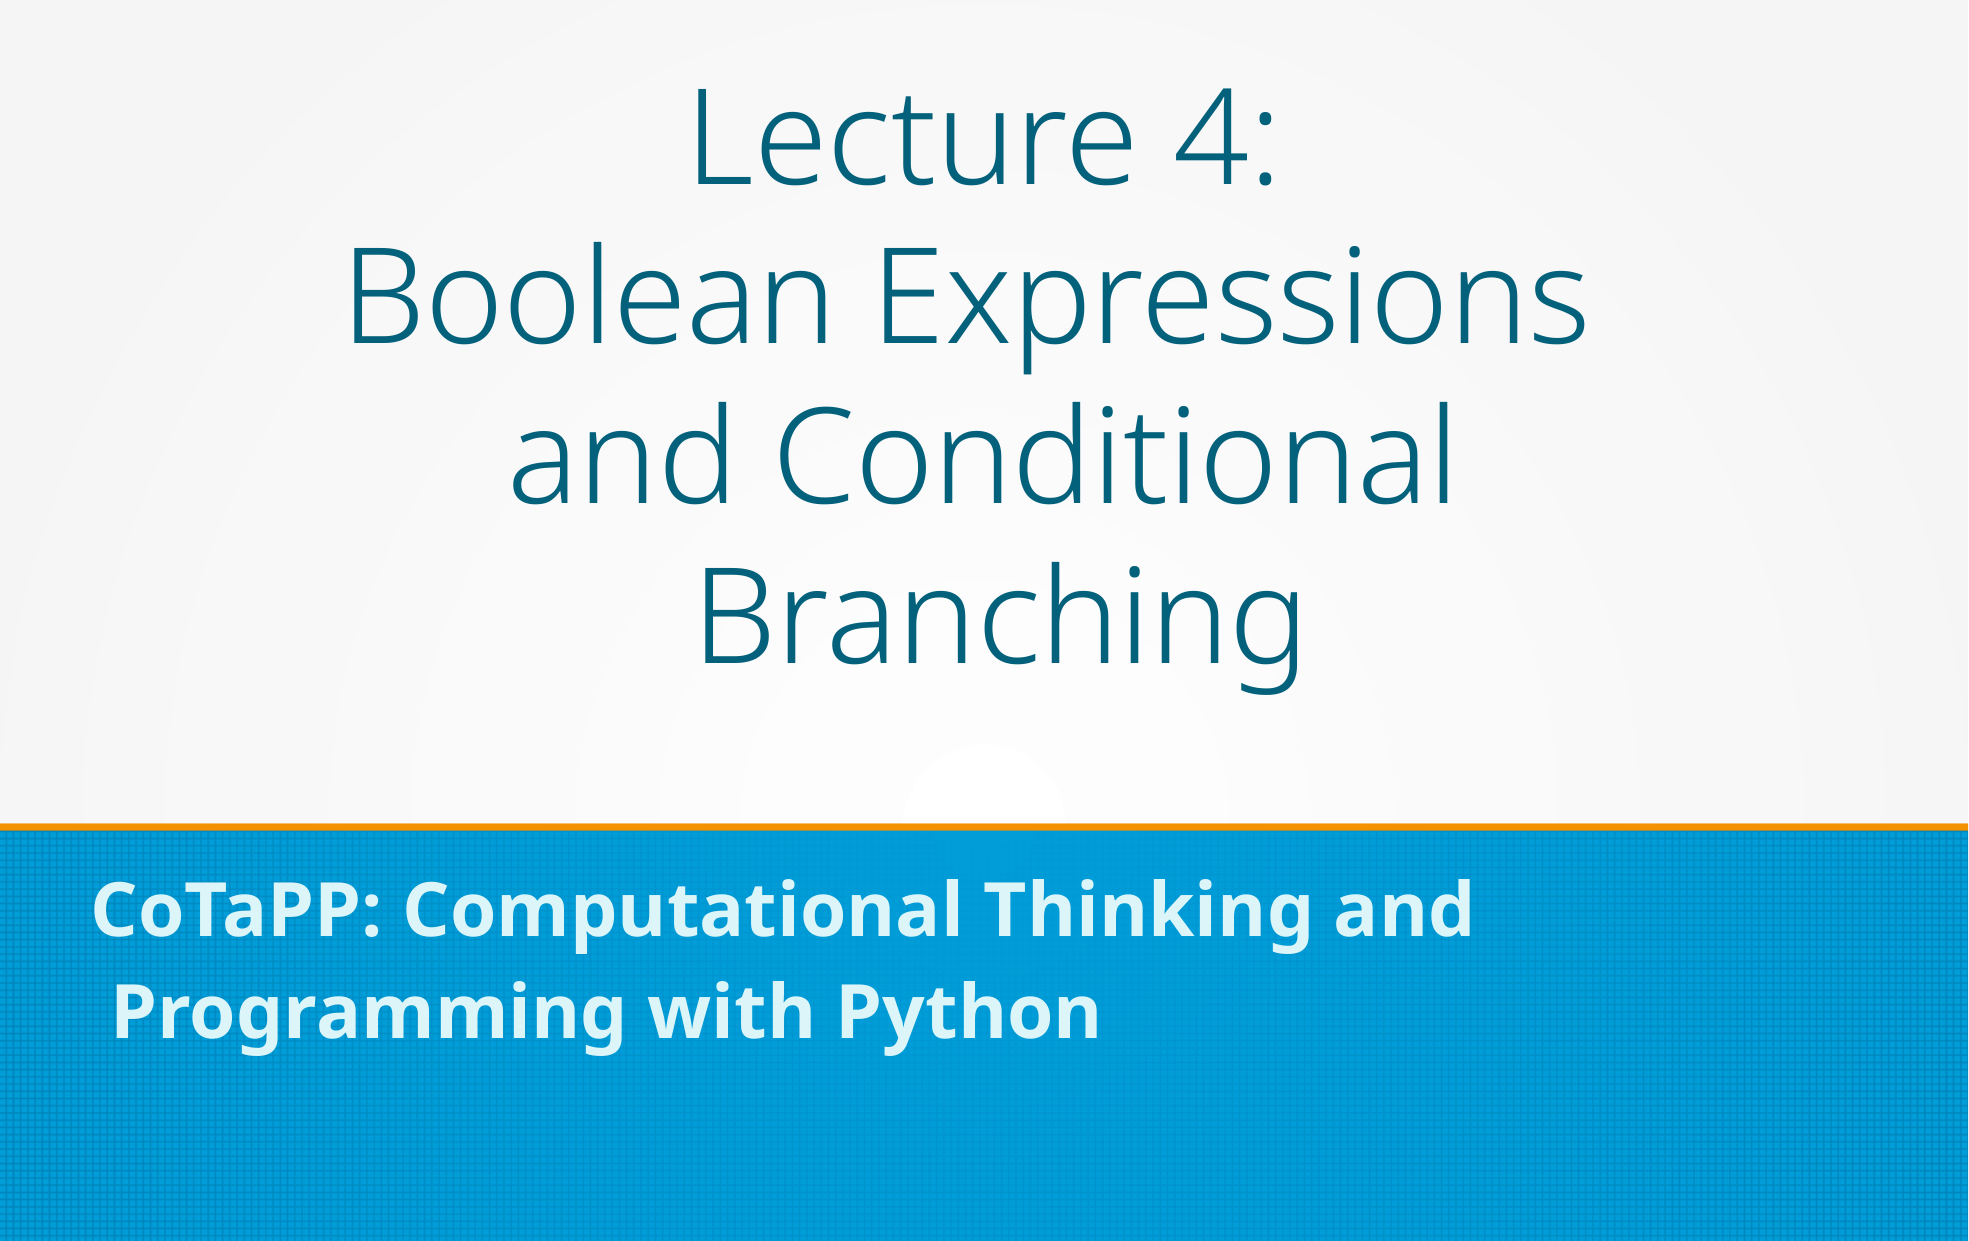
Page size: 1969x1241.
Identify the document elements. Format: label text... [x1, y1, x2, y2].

title Lecture 4: Boolean Expressions and Conditional Branching [98, 49, 1870, 691]
picture [0, 0, 1969, 830]
subtitle CoTaPP: Computational Thinking and Programming with Python [90, 855, 1654, 1063]
